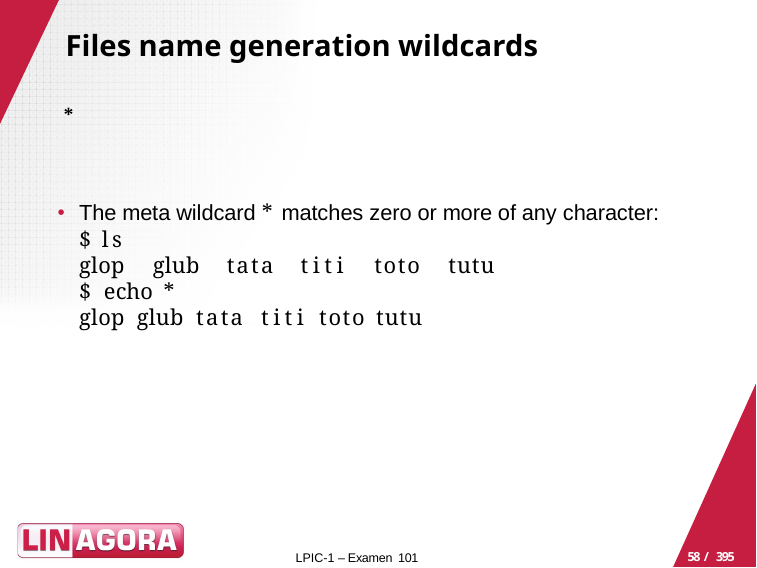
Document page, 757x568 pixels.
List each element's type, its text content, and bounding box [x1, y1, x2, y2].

picture [0, 0, 352, 352]
text_box The meta wildcard * matches zero or more of any character: $ ls glop glub tata titi toto tutu $ echo * glop glub tata titi toto tutu [55, 198, 698, 370]
text_box <numéro> / 395 [683, 549, 747, 568]
text_box Files name generation wildcards [63, 26, 697, 132]
text_box LPIC-1 – Examen 101 [293, 549, 420, 568]
text_box * [61, 103, 76, 126]
text_box [17, 520, 184, 562]
